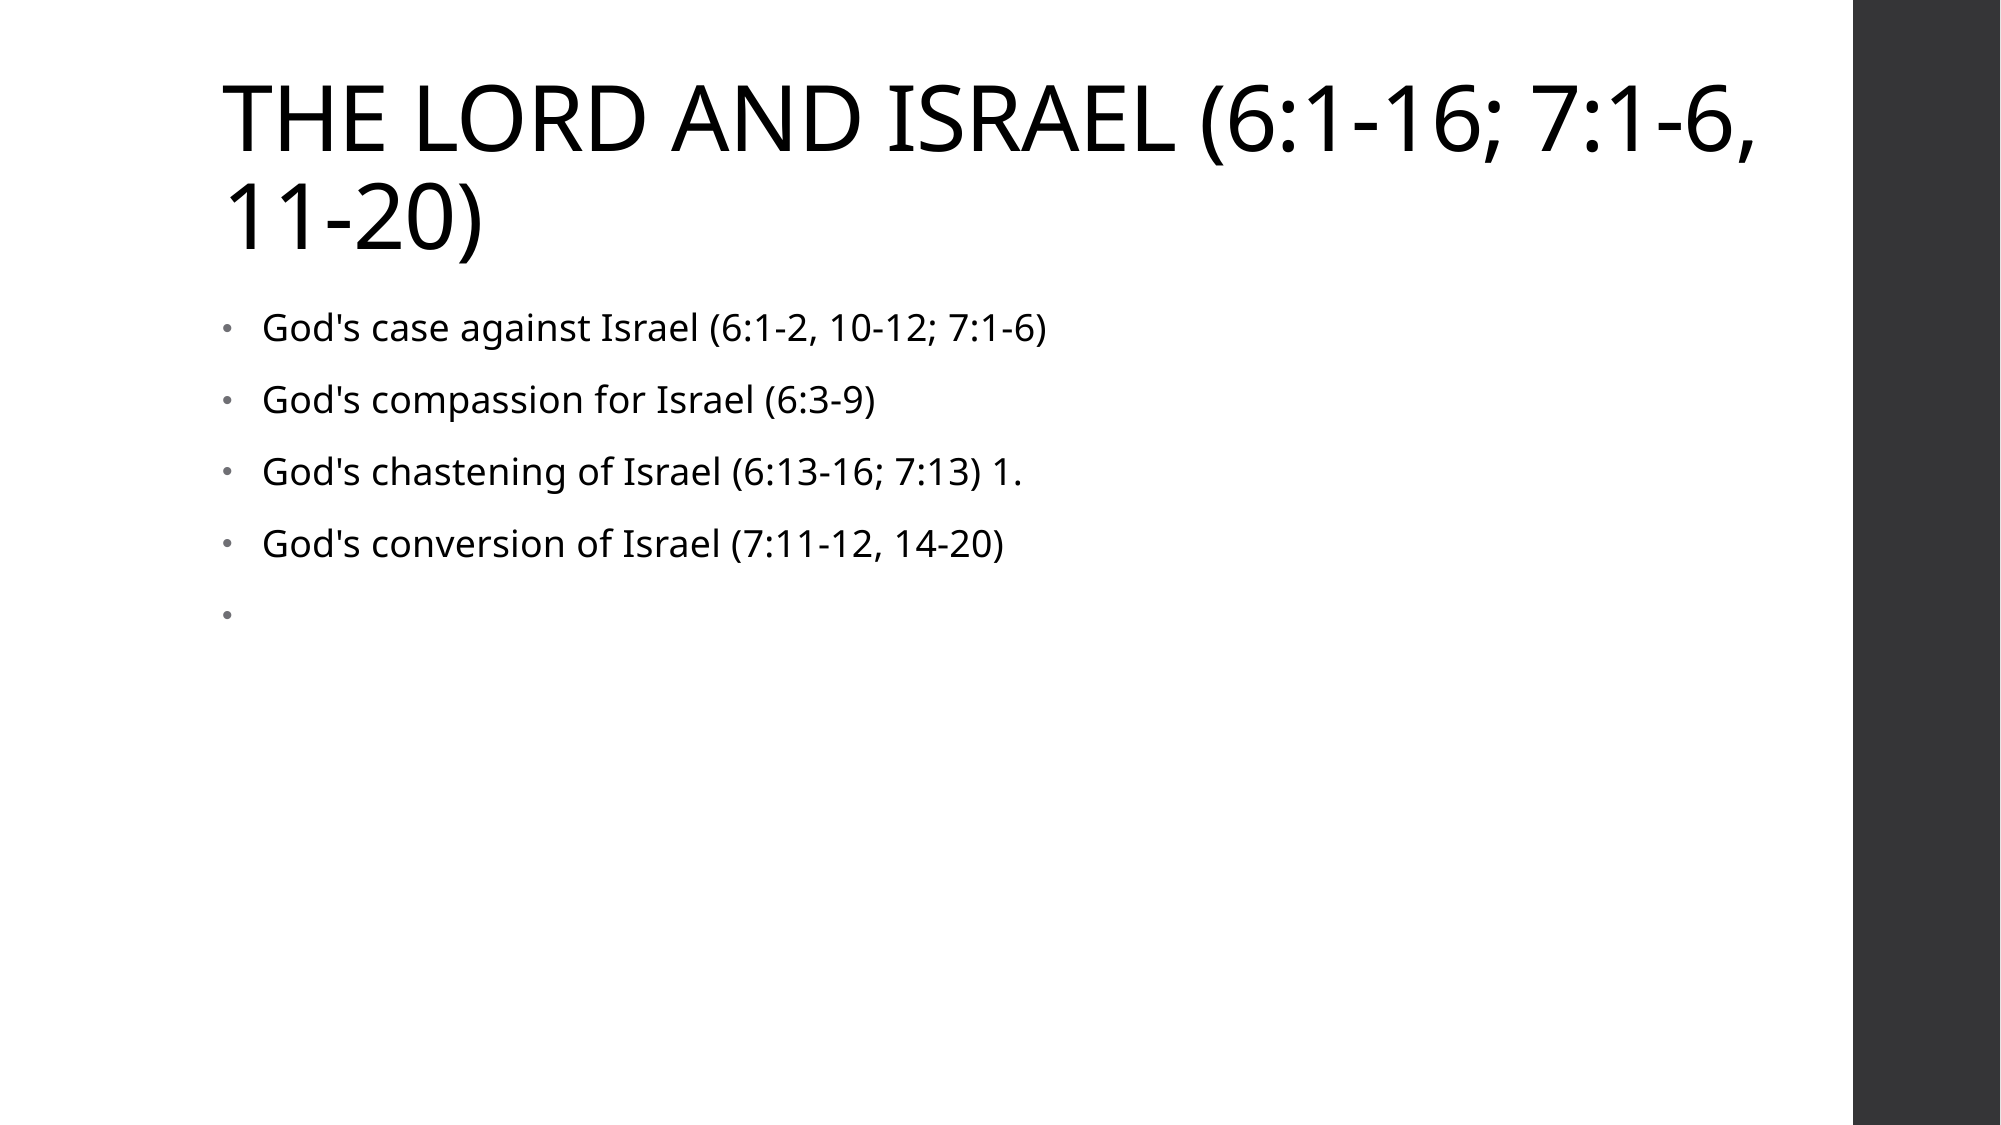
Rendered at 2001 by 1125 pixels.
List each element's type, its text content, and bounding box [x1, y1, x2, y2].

list God's case against Israel (6:1-2, 10-12; 7:1-6) God's compassion for Israel (6:3-9) God's chastening of Israel (6:13-16; 7:13) 1. God's conversion of Israel (7:11-12, 14-20) [206, 299, 1617, 1014]
title THE LORD AND ISRAEL (6:1-16; 7:1-6, 11-20) [206, 60, 1797, 278]
